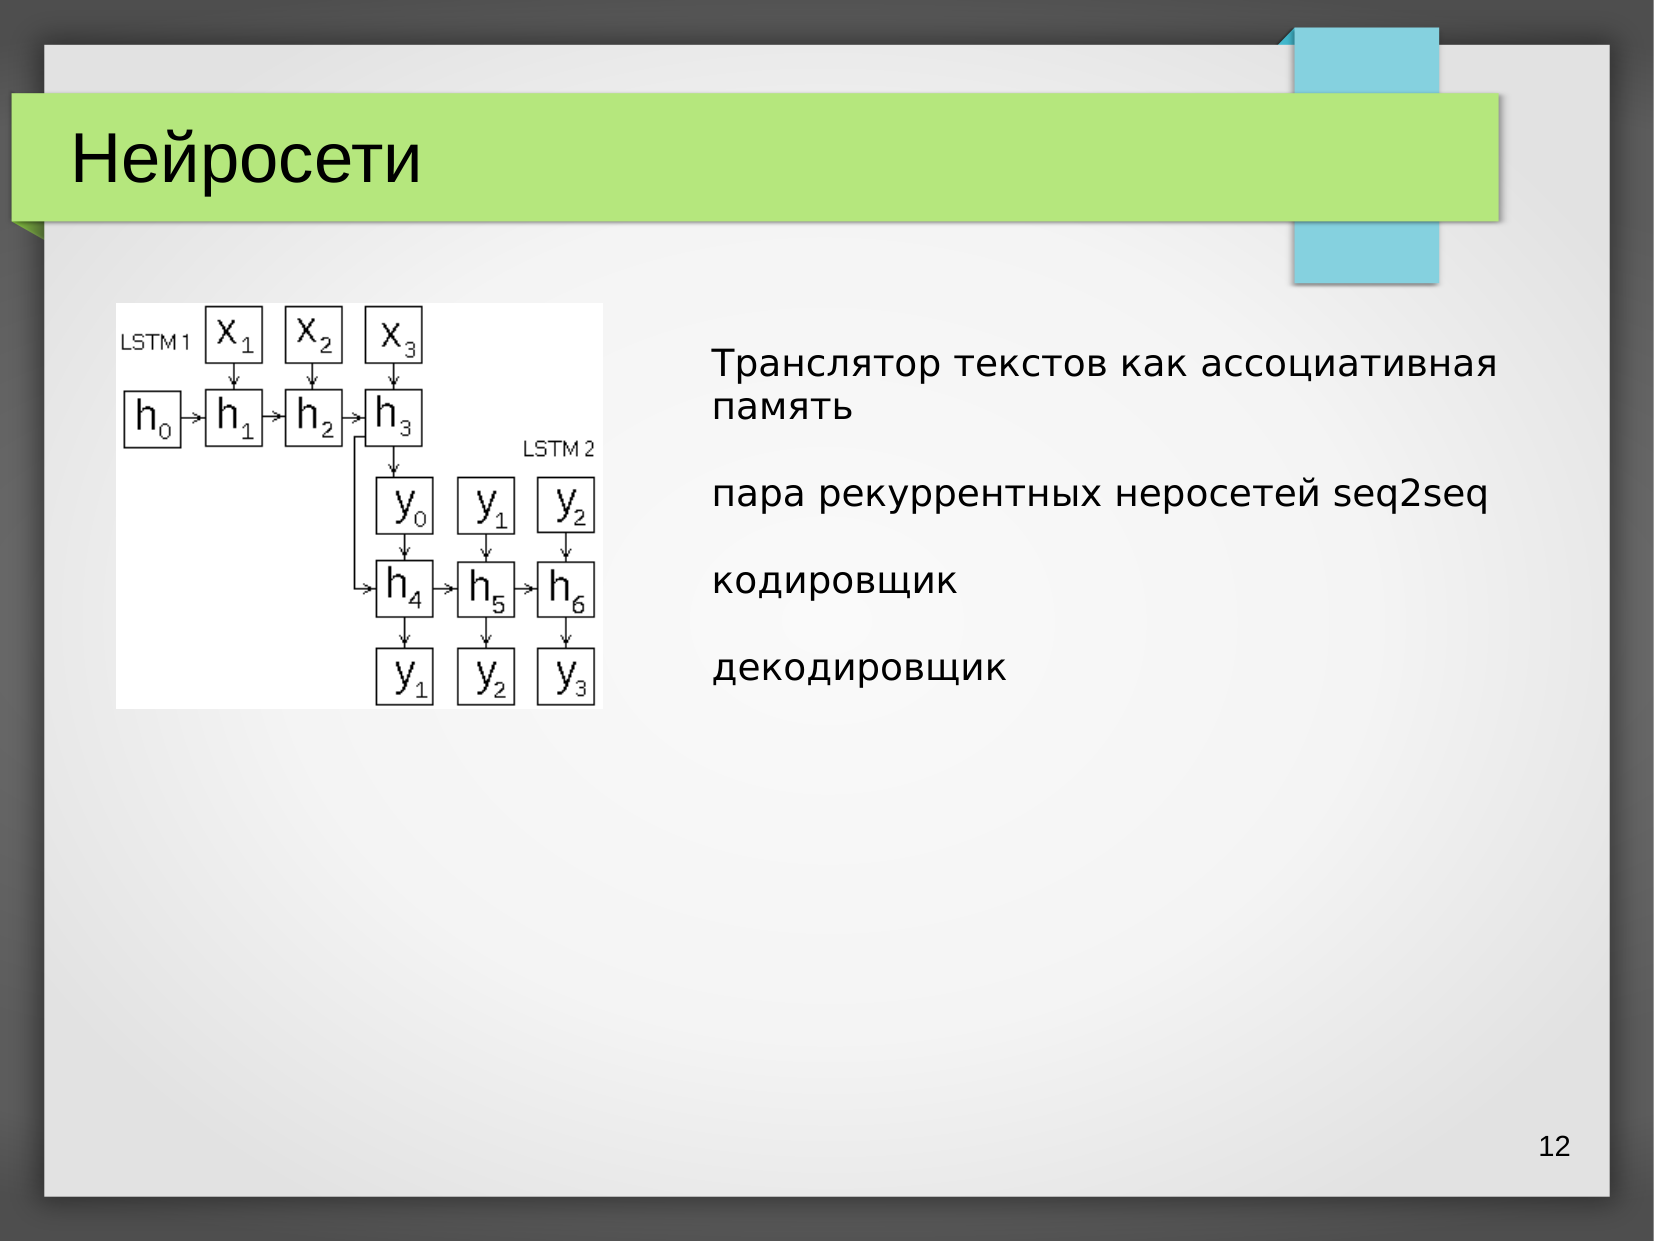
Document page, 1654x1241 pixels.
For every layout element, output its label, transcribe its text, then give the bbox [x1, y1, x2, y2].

picture [0, 0, 1654, 1241]
text_box Транслятор текстов как ассоциативная память пара рекуррентных неросетей seq2seq кодировщик декодировщик [696, 333, 1595, 697]
title Нейросети [70, 118, 1205, 199]
